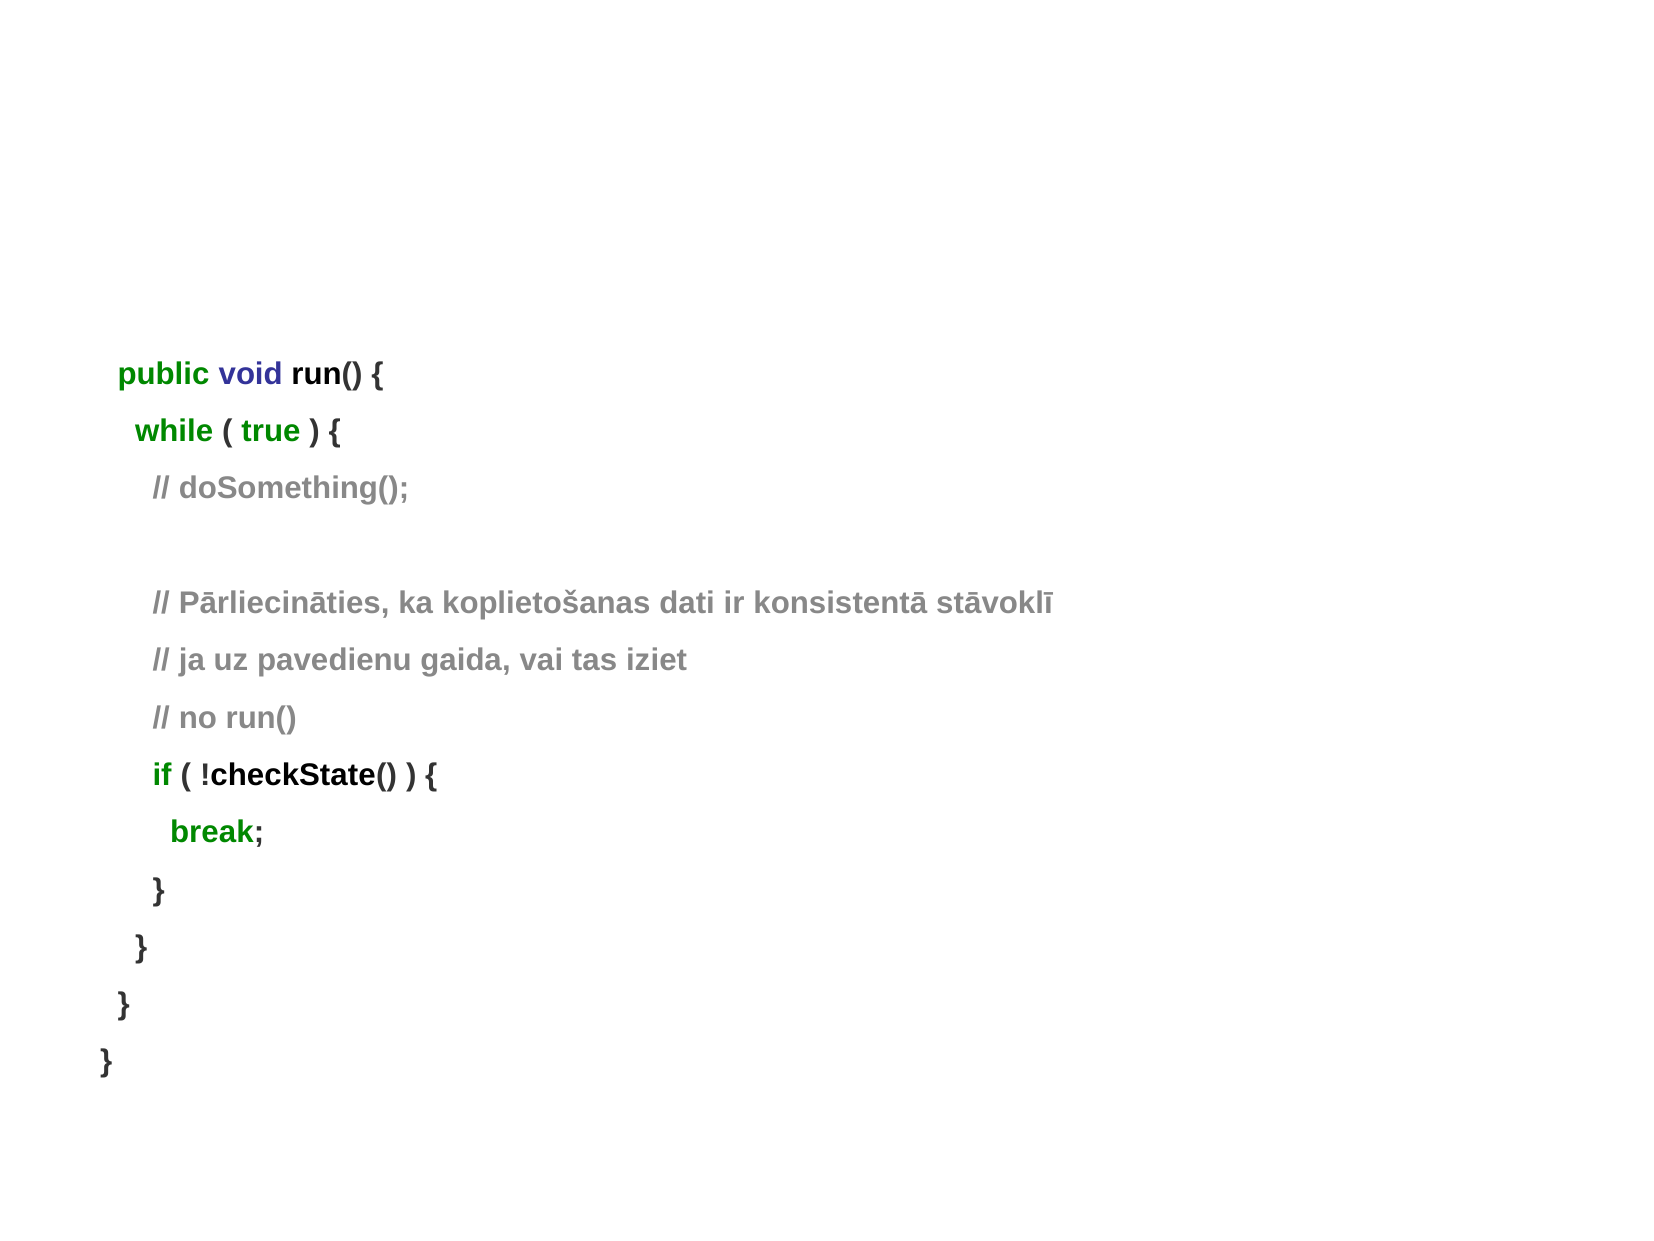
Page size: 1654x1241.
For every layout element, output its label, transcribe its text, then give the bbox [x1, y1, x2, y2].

list public void run() { while ( true ) { // doSomething(); // Pārliecināties, ka koplietošanas dati ir konsistentā stāvoklī // ja uz pavedienu gaida, vai tas iziet // no run() if ( !checkState() ) { break; } } } } [82, 290, 1538, 1099]
